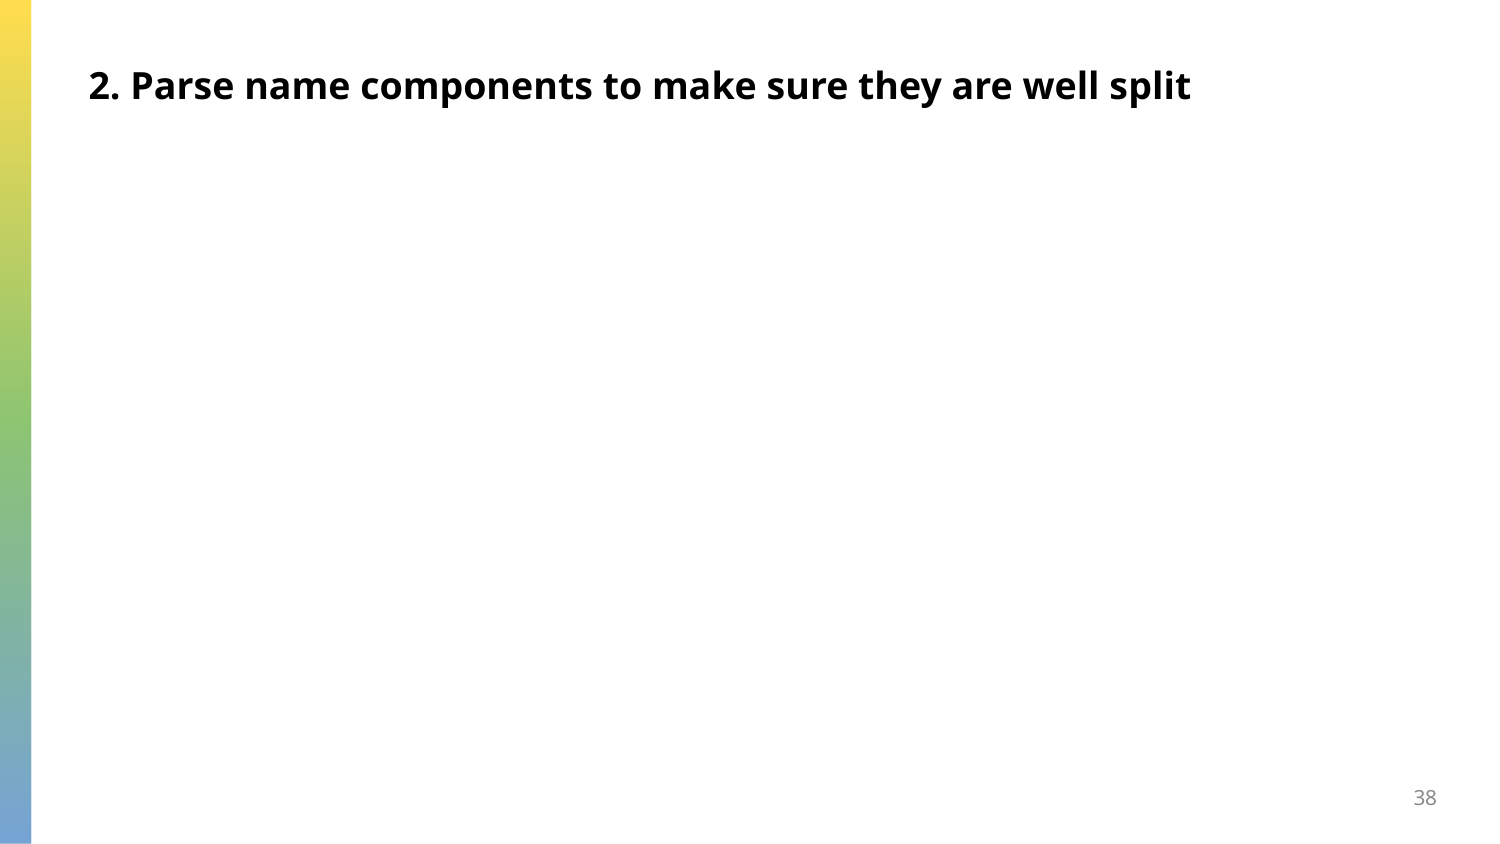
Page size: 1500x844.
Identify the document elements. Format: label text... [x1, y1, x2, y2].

picture [0, 0, 1500, 844]
list 2. Parse name components to make sure they are well split [88, 61, 1442, 157]
